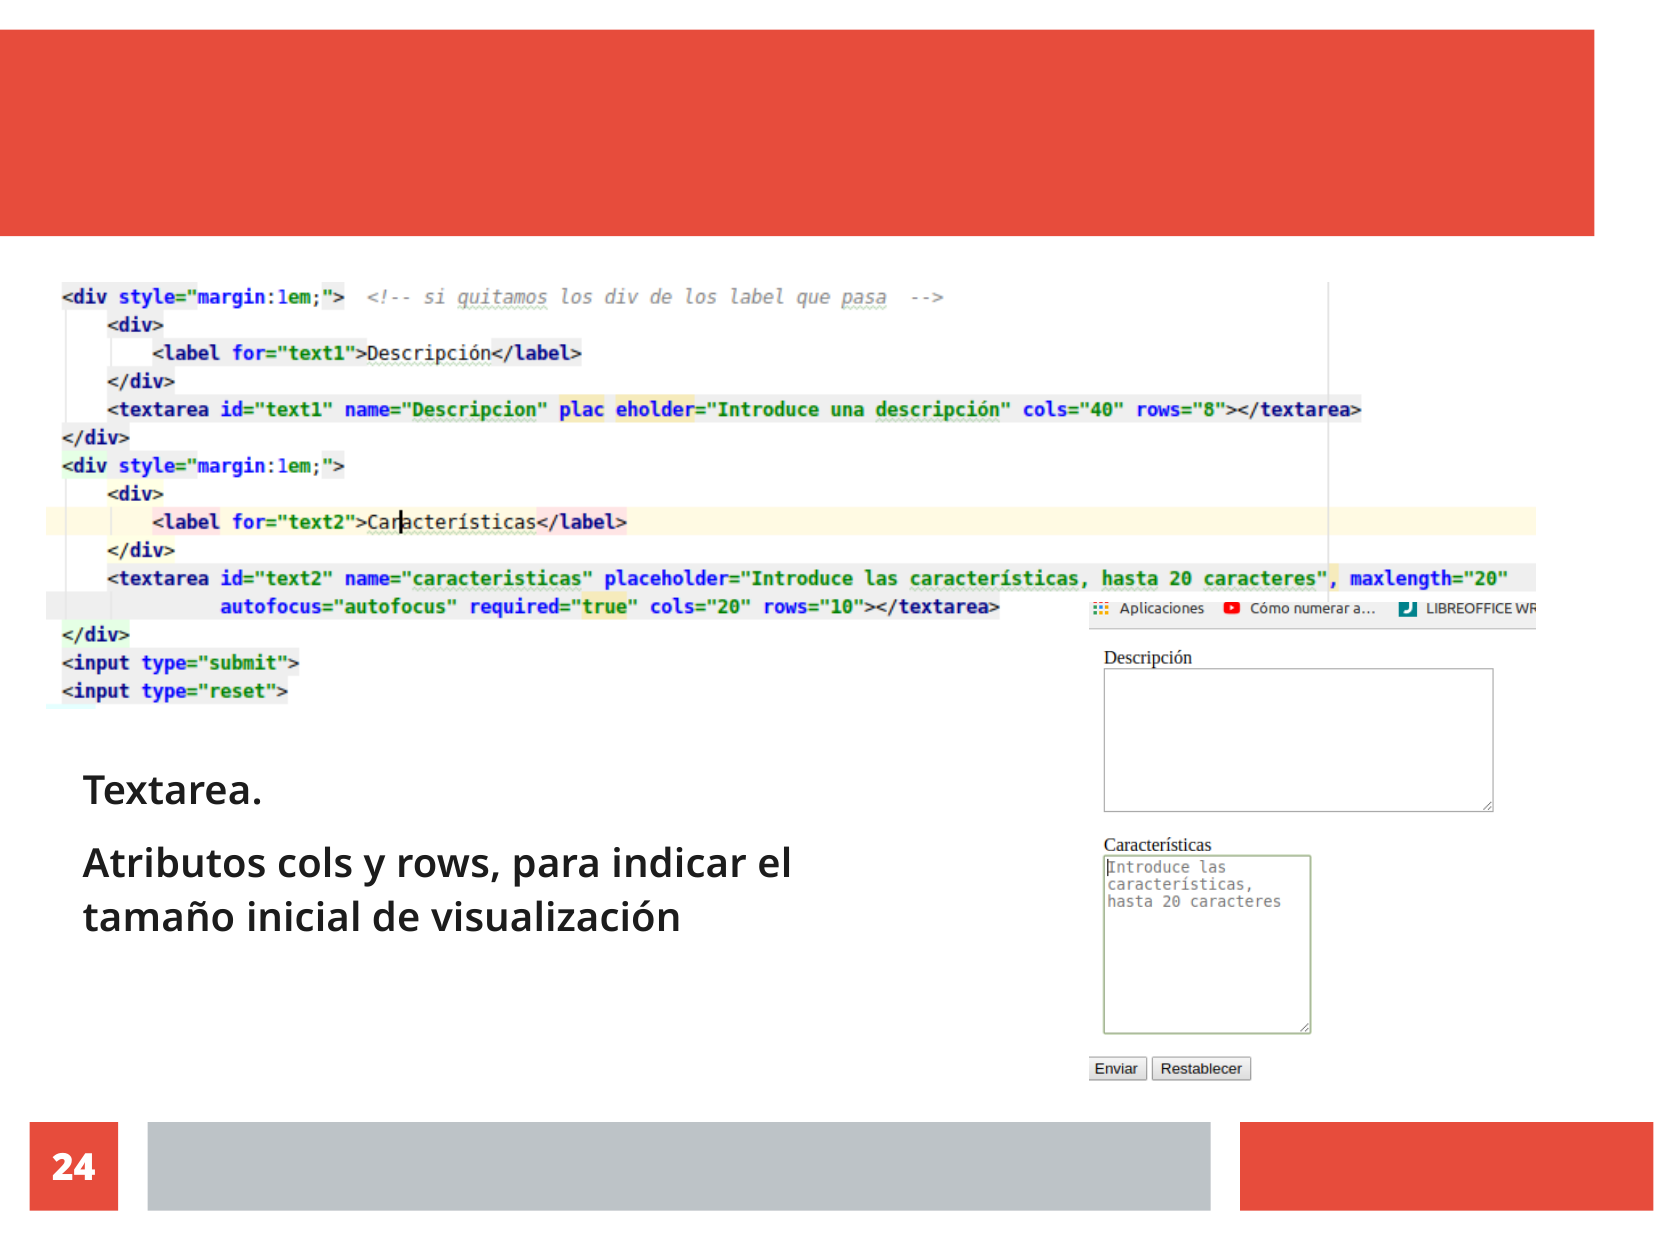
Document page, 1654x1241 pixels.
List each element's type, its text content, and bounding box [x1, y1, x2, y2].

picture [46, 282, 1536, 1092]
list Textarea. Atributos cols y rows, para indicar el tamaño inicial de visualización [82, 761, 898, 945]
